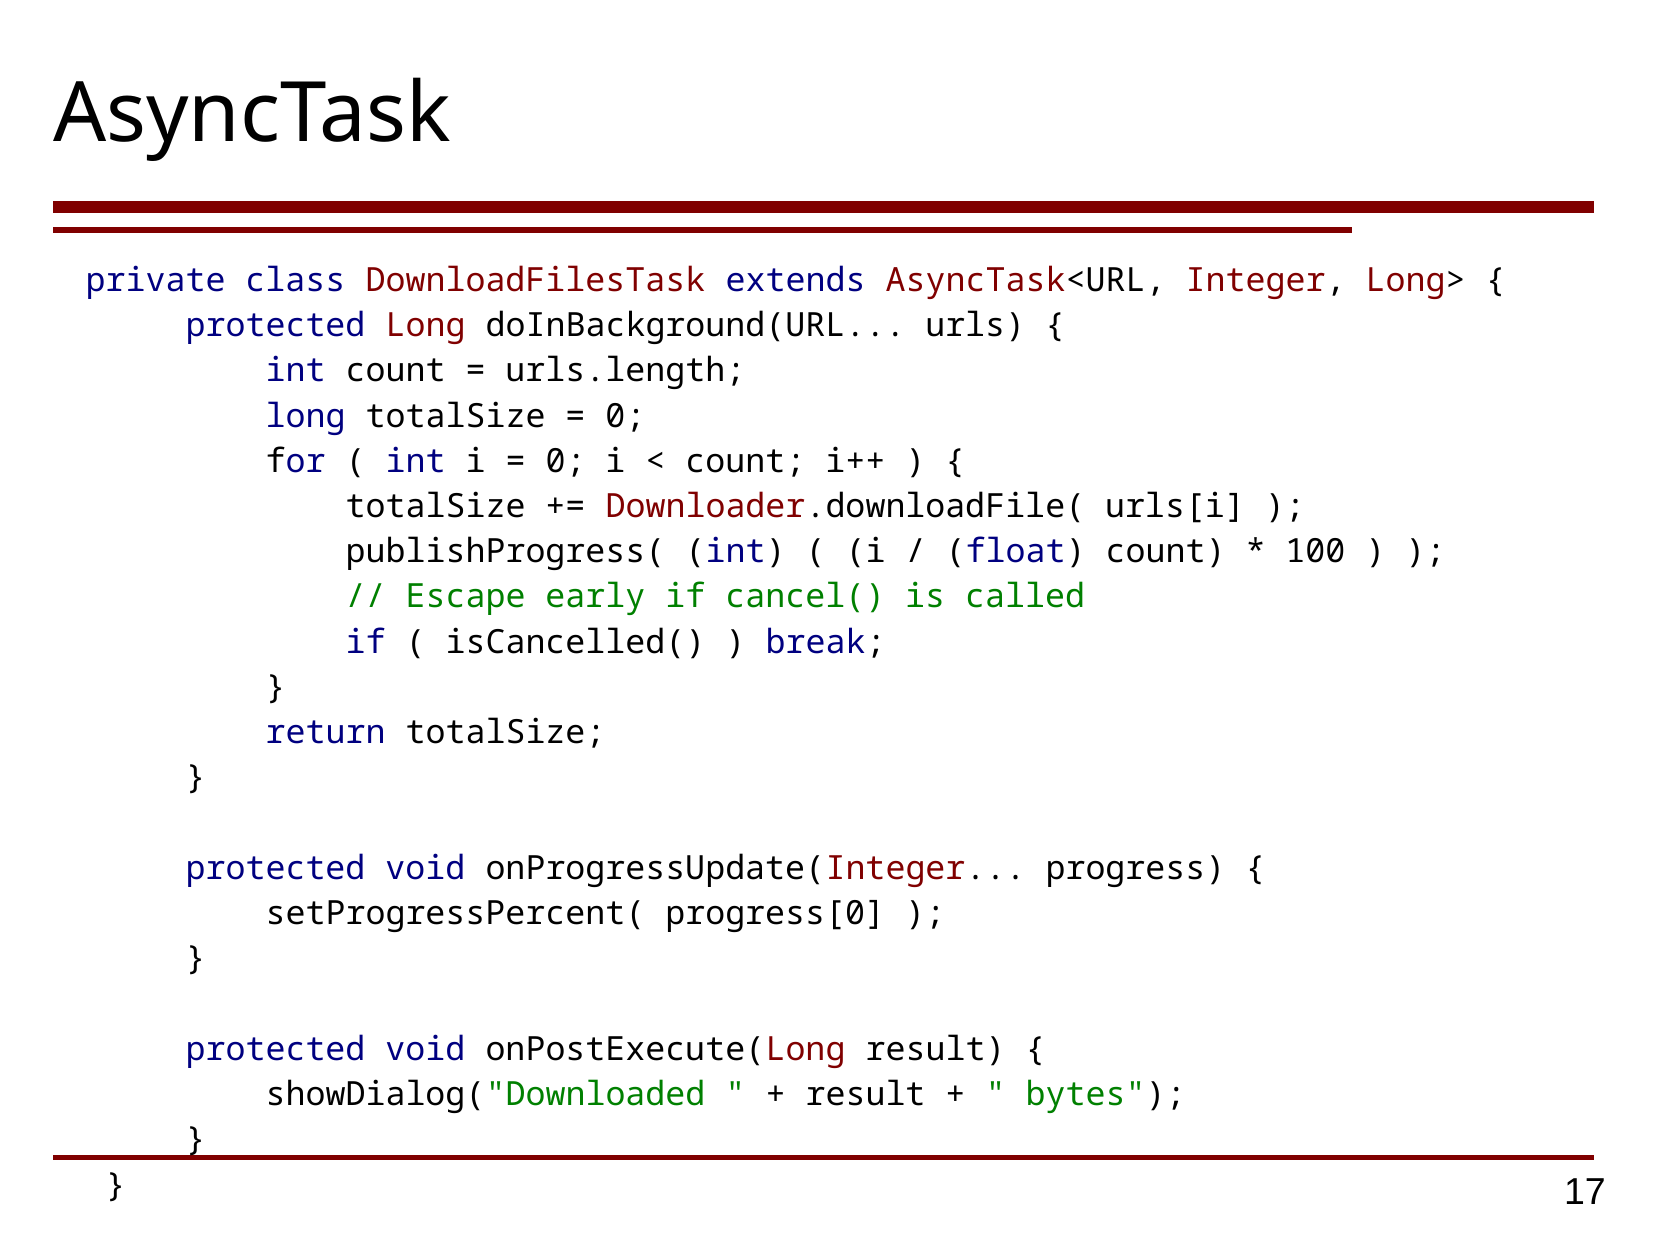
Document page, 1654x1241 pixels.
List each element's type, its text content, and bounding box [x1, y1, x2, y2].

subtitle AsyncTask [53, 48, 1542, 172]
text_box <number> [35, 1163, 1654, 1221]
text_box private class DownloadFilesTask extends AsyncTask<URL, Integer, Long> { protected Long doInBackground(URL... urls) { int count = urls.length; long totalSize = 0; for ( int i = 0; i < count; i++ ) { totalSize += Downloader.downloadFile( urls[i] ); publishProgress( (int) ( (i / (float) count) * 100 ) ); // Escape early if cancel() is called if ( isCancelled() ) break; } return totalSize; } protected void onProgressUpdate(Integer... progress) { setProgressPercent( progress[0] ); } protected void onPostExecute(Long result) { showDialog("Downloaded " + result + " bytes"); } } [70, 248, 1521, 1177]
